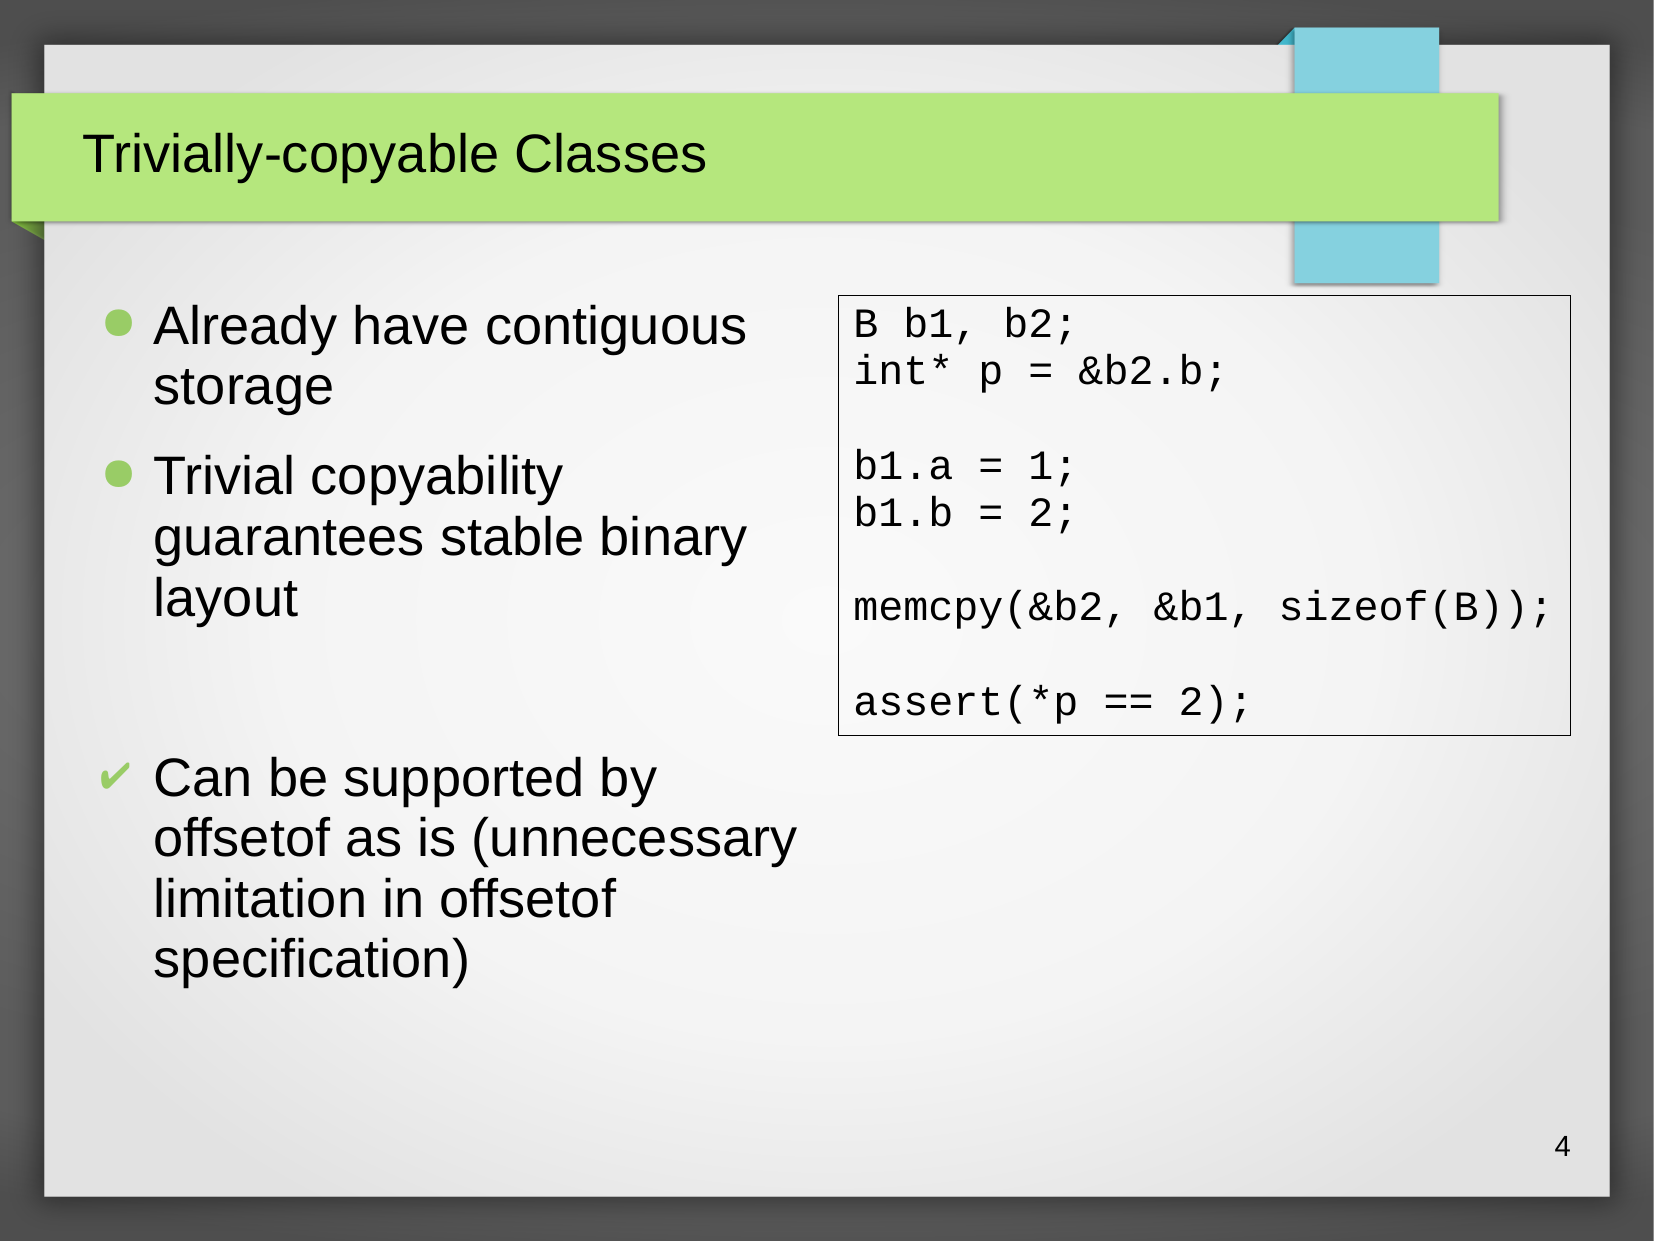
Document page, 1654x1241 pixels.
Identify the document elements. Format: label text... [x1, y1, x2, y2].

picture [0, 0, 1654, 1241]
text_box B b1, b2; int* p = &b2.b; b1.a = 1; b1.b = 2; memcpy(&b2, &b1, sizeof(B)); assert(*p == 2); [838, 295, 1571, 736]
list Already have contiguous storage Trivial copyability guarantees stable binary layout Can be supported by offsetof as is (unnecessary limitation in offsetof specification) [82, 295, 809, 1015]
title Trivially-copyable Classes [82, 94, 1264, 213]
